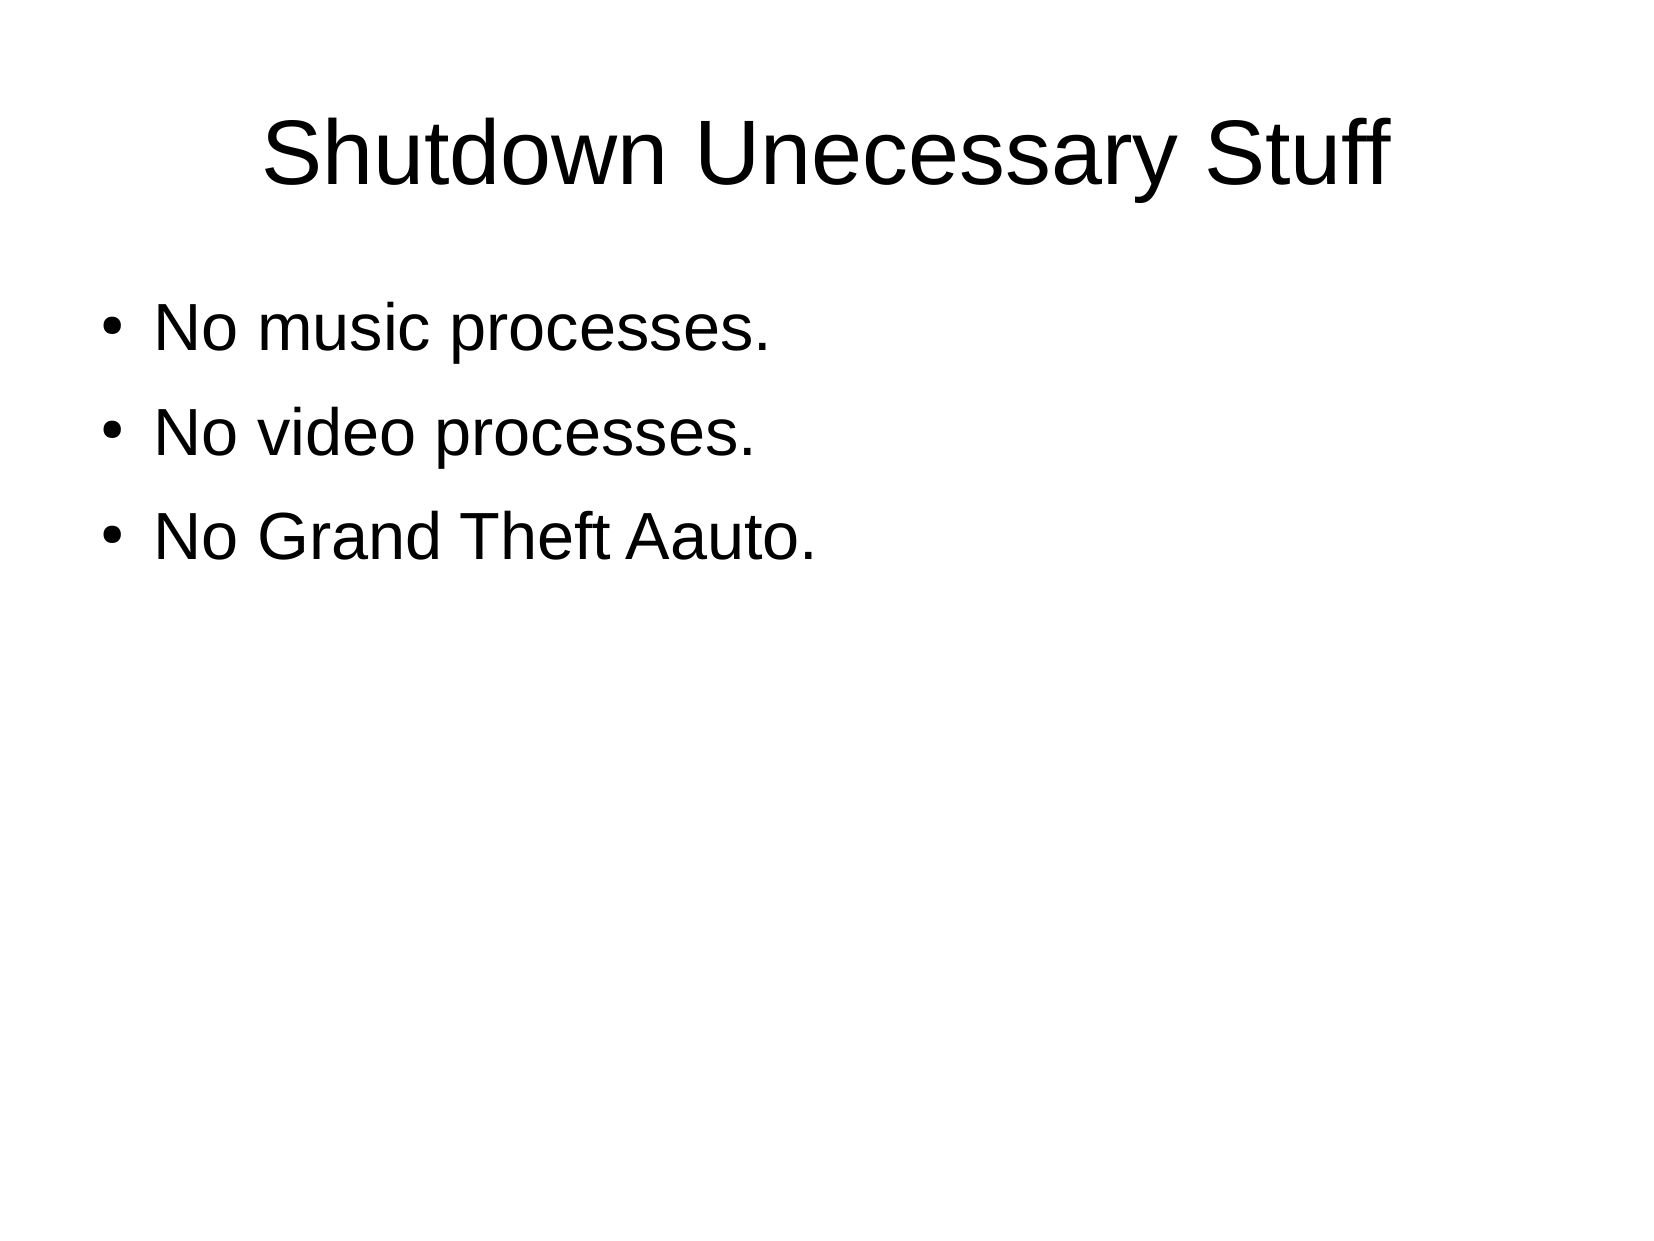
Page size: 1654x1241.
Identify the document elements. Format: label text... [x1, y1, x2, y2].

list No music processes. No video processes. No Grand Theft Aauto. [82, 290, 1571, 1010]
title Shutdown Unecessary Stuff [82, 49, 1571, 257]
